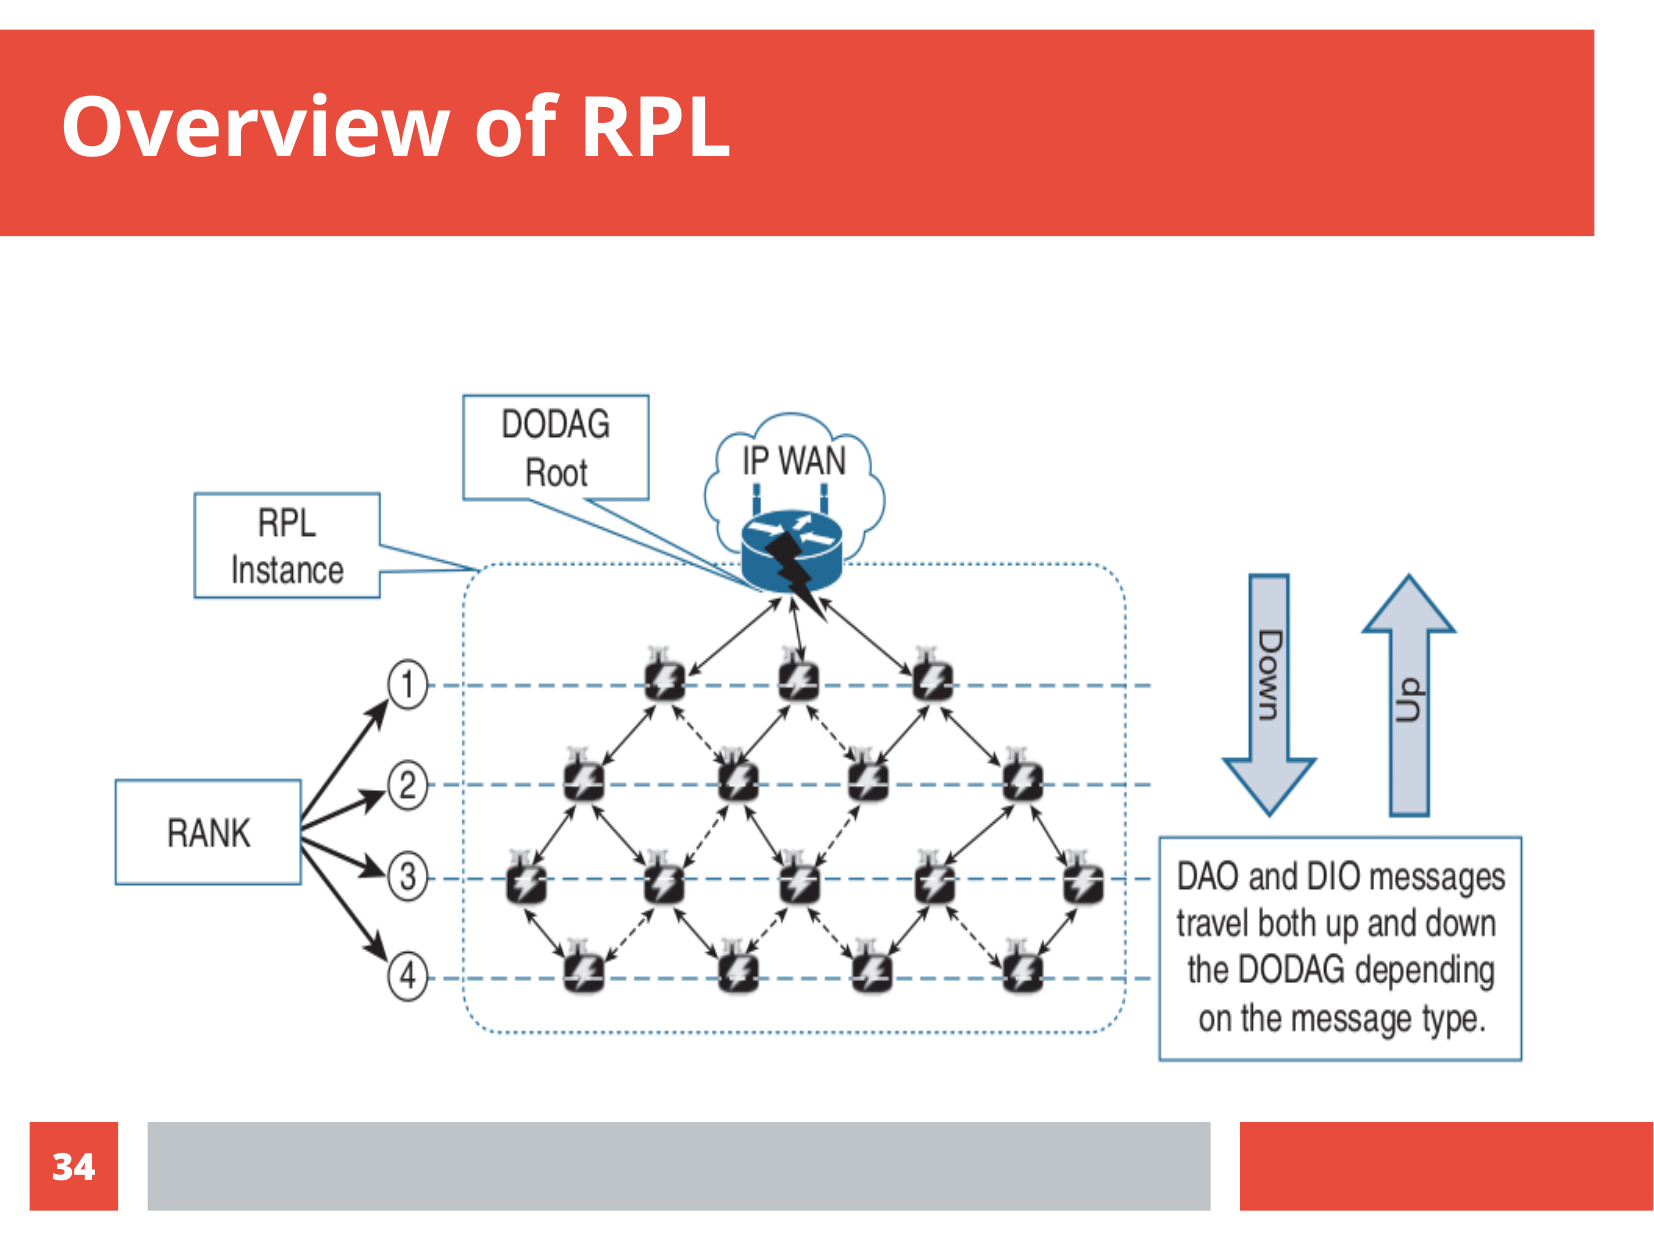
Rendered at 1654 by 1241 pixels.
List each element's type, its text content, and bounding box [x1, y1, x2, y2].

text_box Overview of RPL [45, 60, 1531, 172]
picture [84, 306, 1571, 1081]
